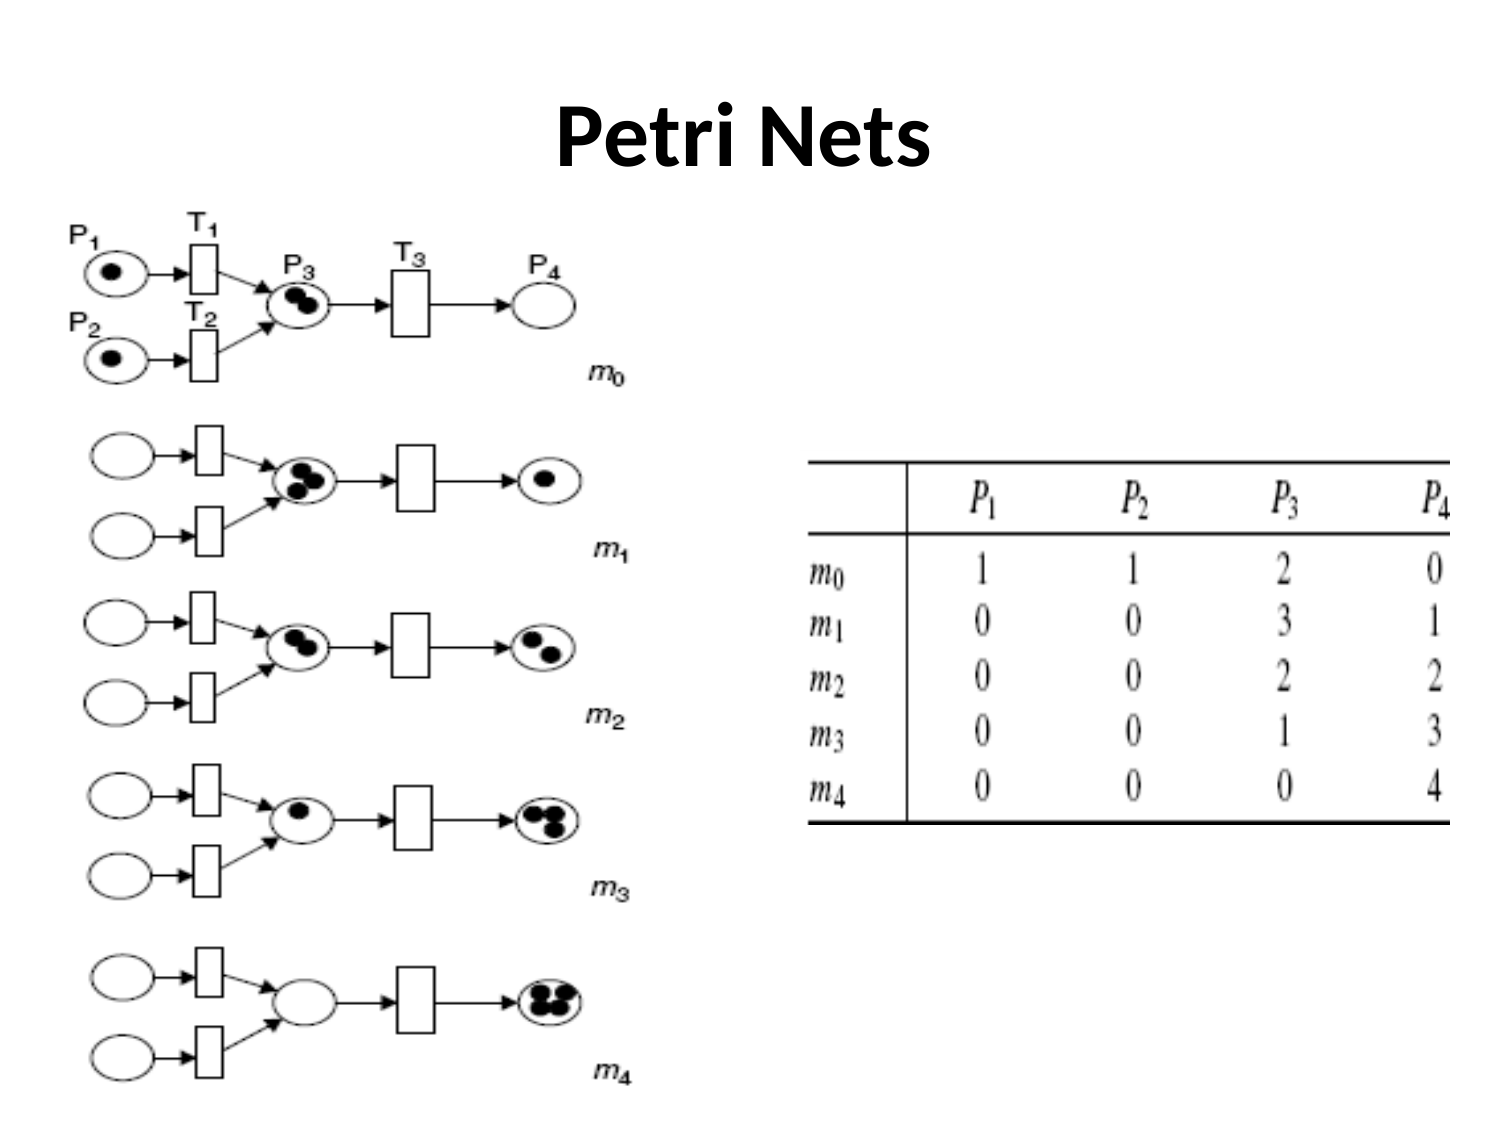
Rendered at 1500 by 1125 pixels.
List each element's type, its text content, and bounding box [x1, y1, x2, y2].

picture [50, 187, 688, 1088]
title Petri Nets [0, 21, 1488, 238]
picture [800, 449, 1450, 826]
